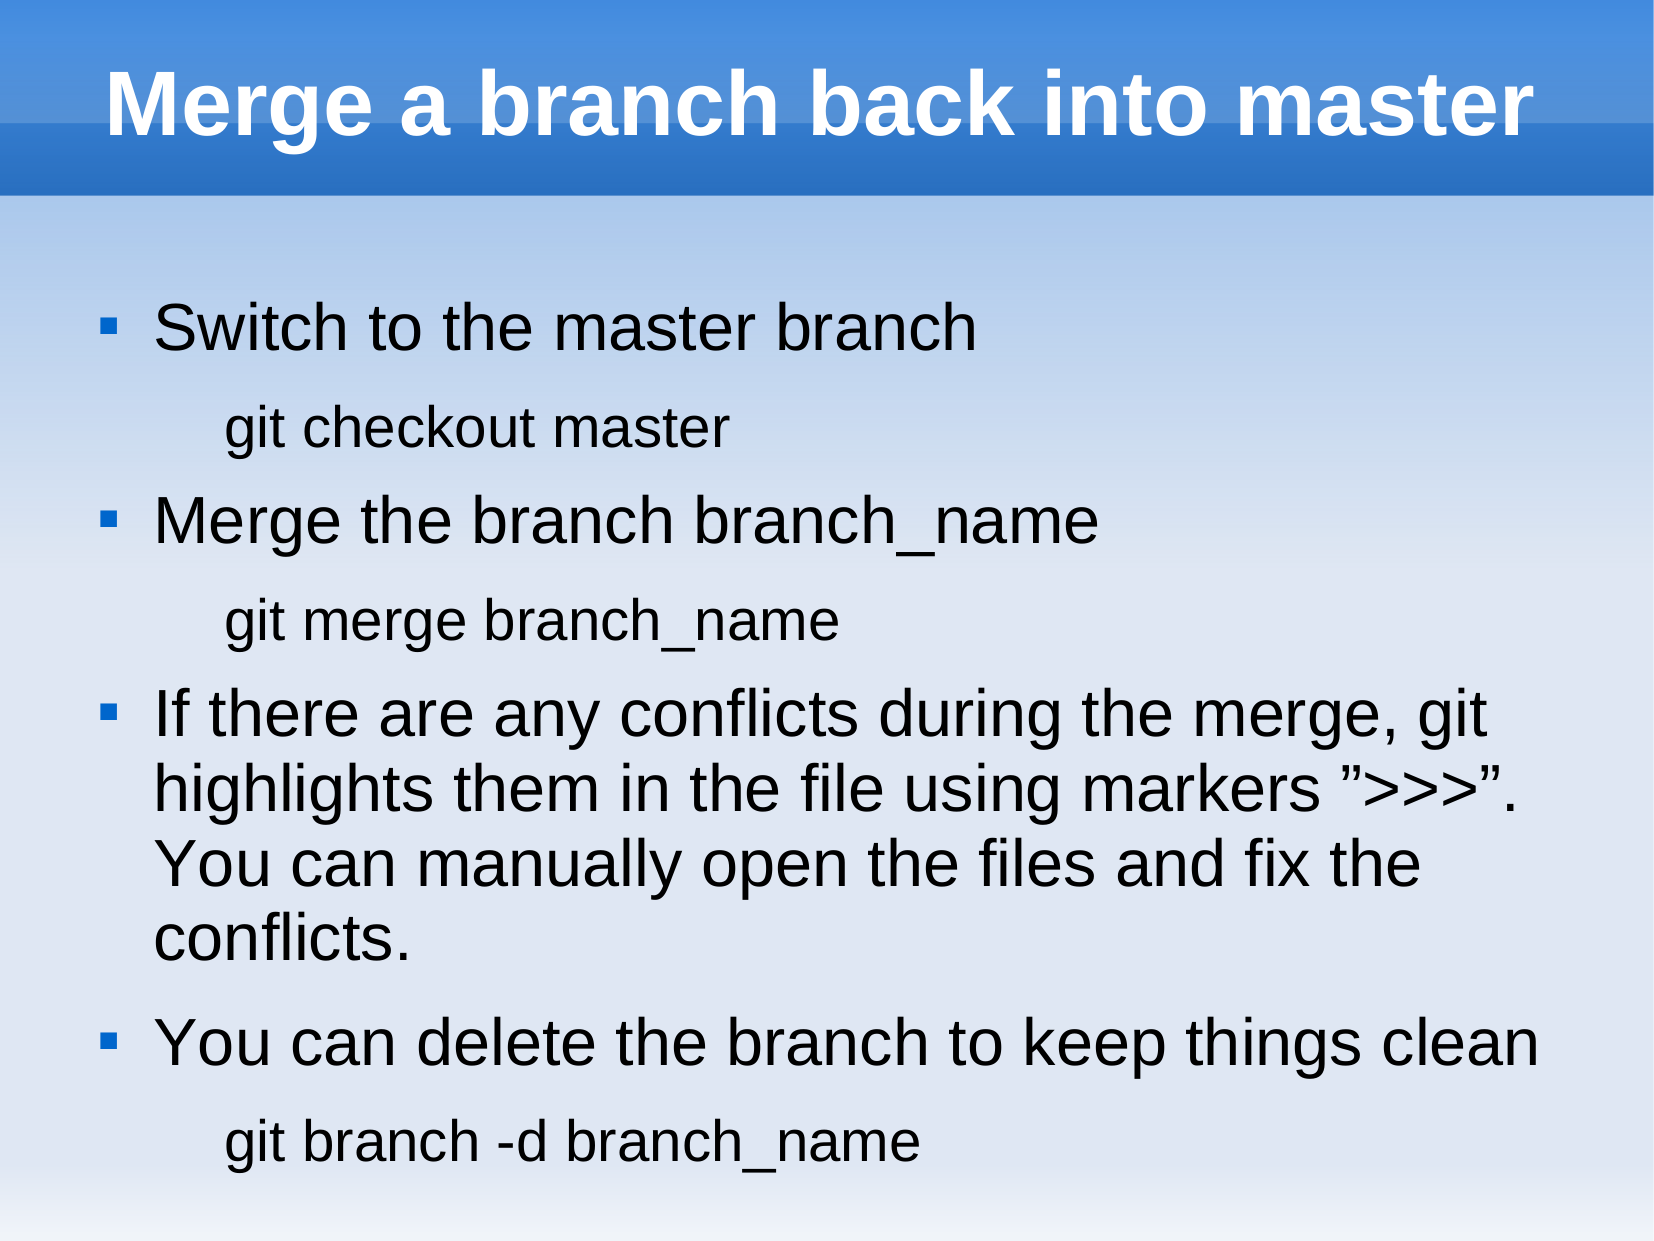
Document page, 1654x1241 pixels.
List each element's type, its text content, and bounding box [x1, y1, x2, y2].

picture [0, 0, 1654, 1241]
list Switch to the master branch git checkout master Merge the branch branch_name git merge branch_name If there are any conflicts during the merge, git highlights them in the file using markers ”>>>”. You can manually open the files and fix the conflicts. You can delete the branch to keep things clean git branch -d branch_name [82, 290, 1571, 1175]
title Merge a branch back into master [76, 0, 1565, 208]
